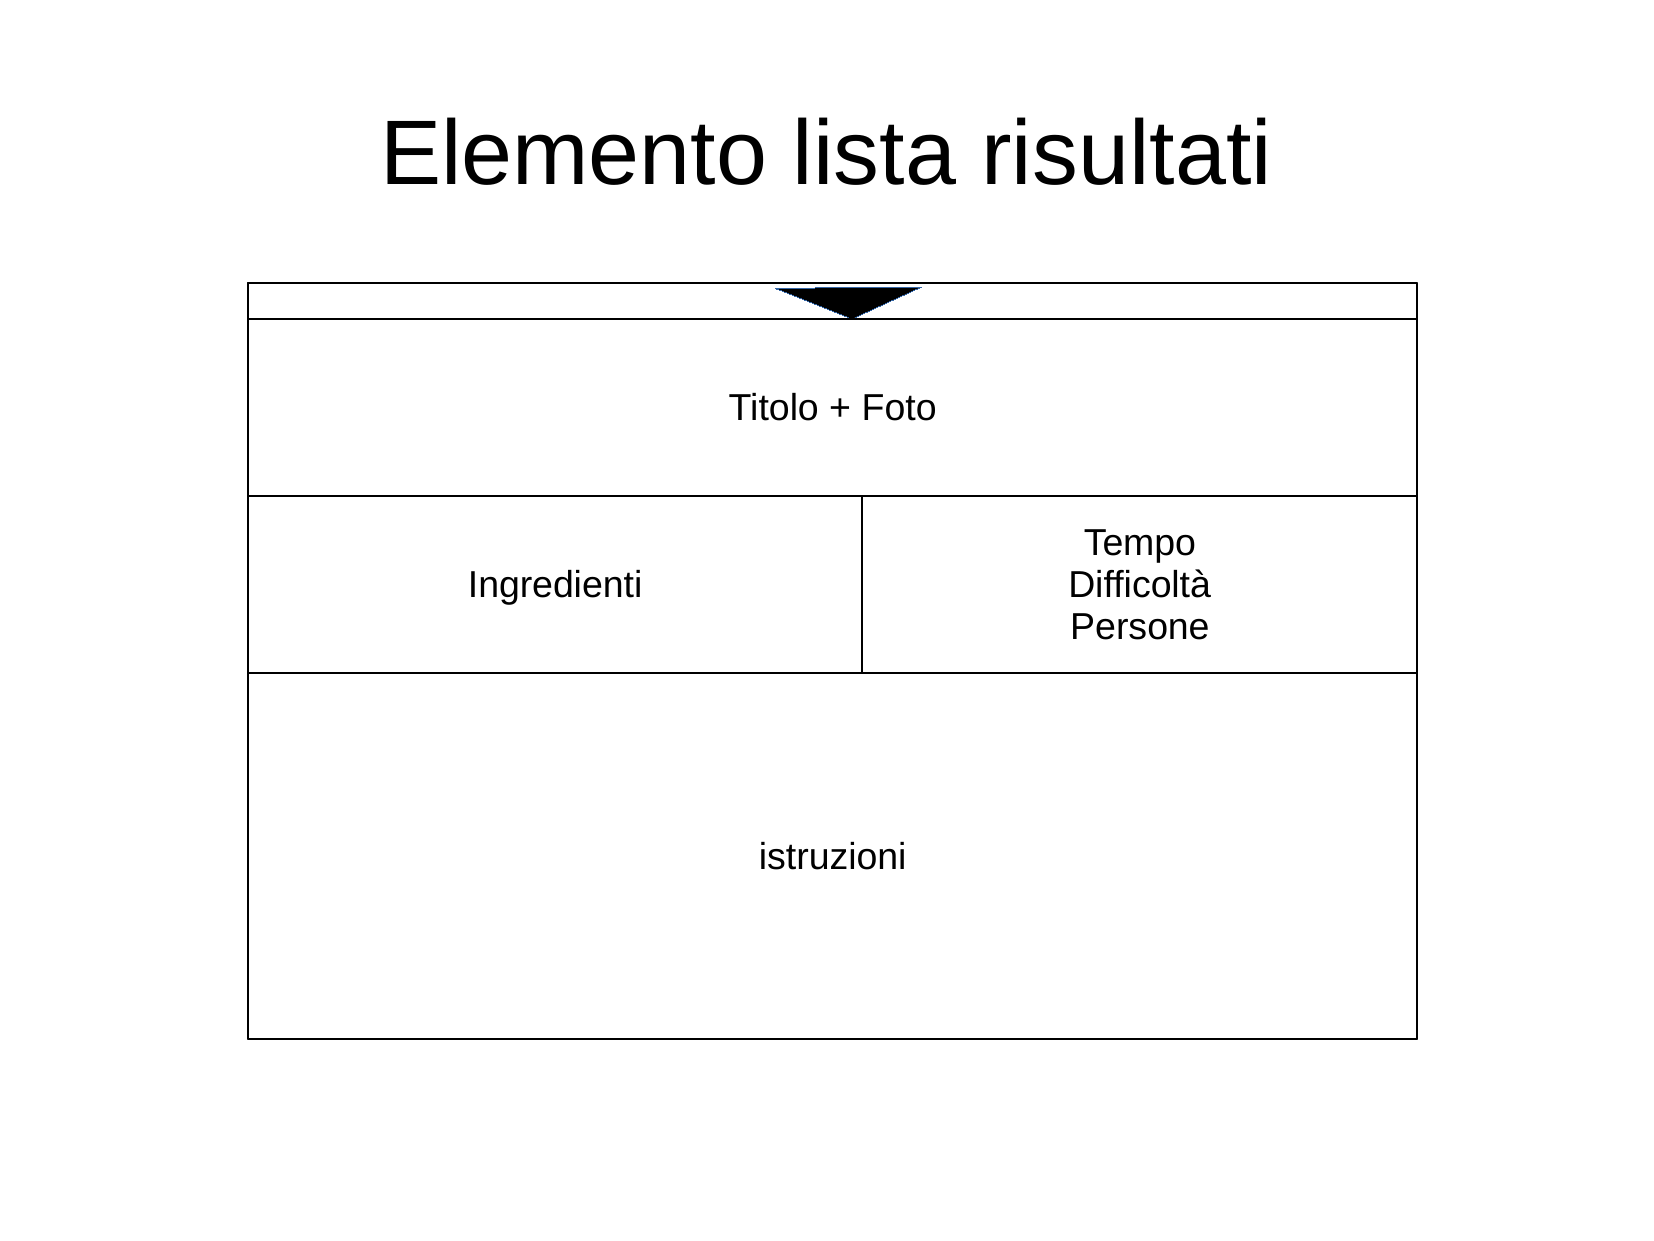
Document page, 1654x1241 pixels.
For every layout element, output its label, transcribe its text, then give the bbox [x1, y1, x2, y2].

text_box istruzioni [248, 673, 1418, 1040]
text_box [775, 287, 922, 318]
text_box Titolo + Foto [248, 318, 1418, 496]
title Elemento lista risultati [82, 49, 1571, 257]
text_box Ingredienti [248, 496, 862, 673]
text_box Tempo Difficoltà Persone [862, 496, 1418, 673]
